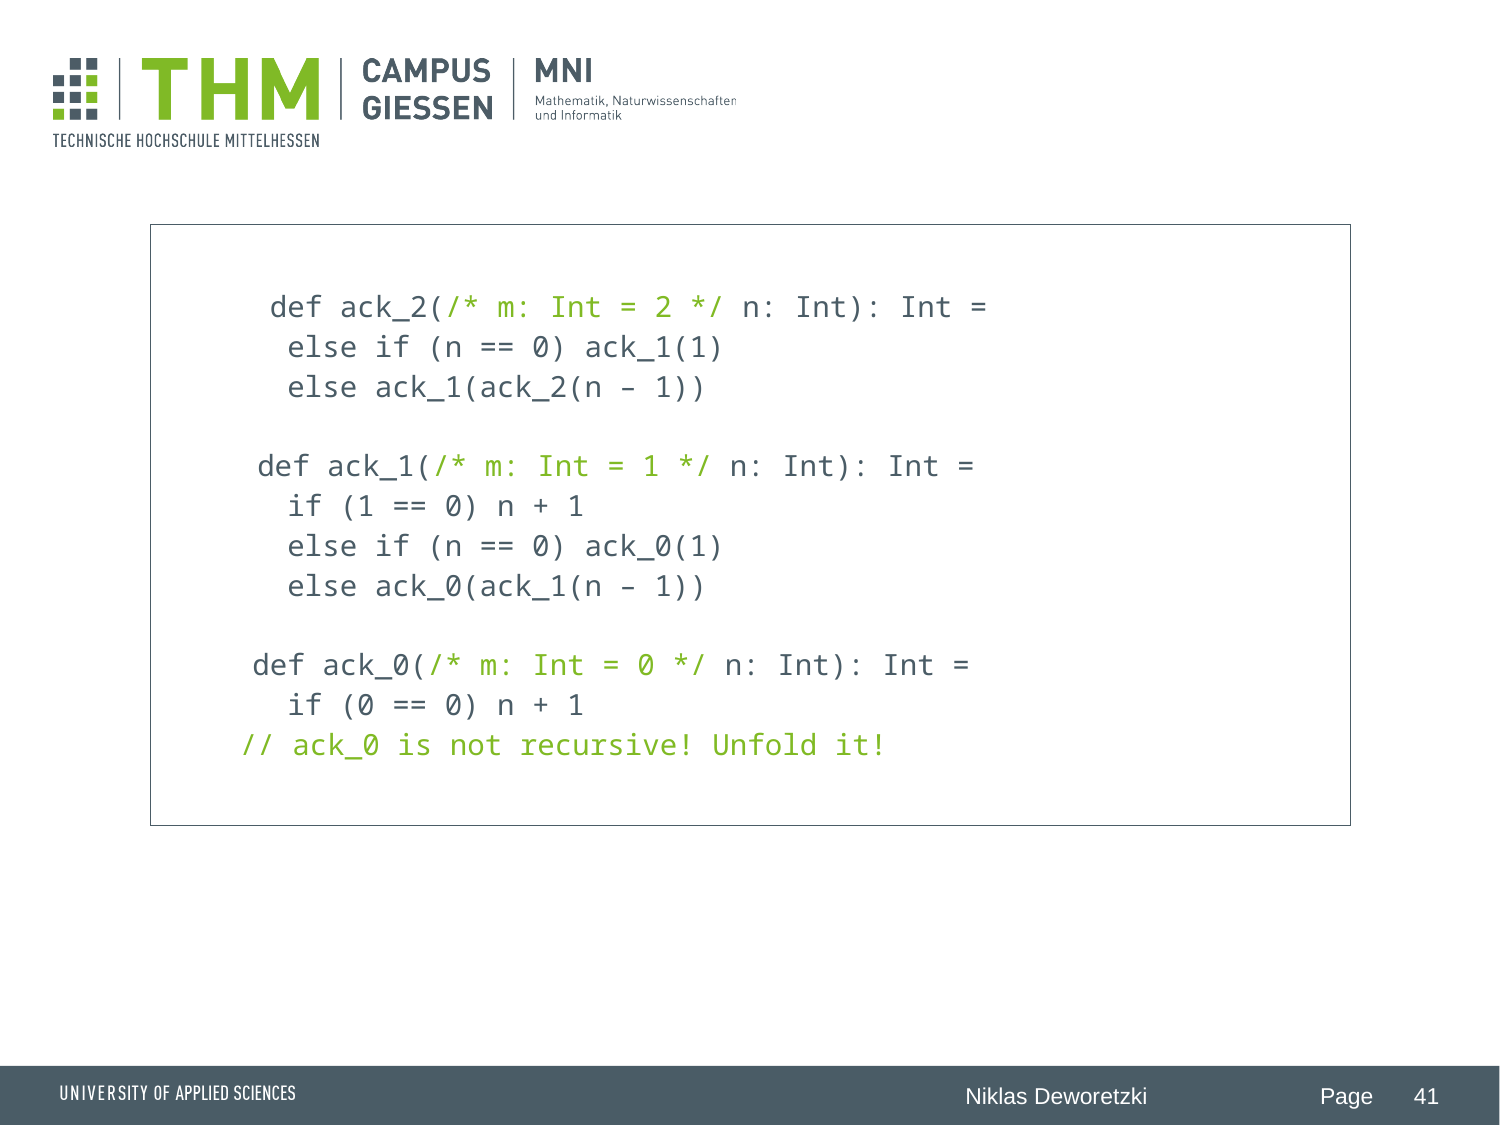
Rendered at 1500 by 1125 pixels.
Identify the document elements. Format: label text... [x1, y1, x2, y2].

picture [59, 1082, 296, 1104]
slide_number <number> [1376, 1073, 1455, 1118]
picture [53, 58, 736, 147]
text_box def ack_2(/* m: Int = 2 */ n: Int): Int = else if (n == 0) ack_1(1) else ack_1(ack_2(n – 1)) def ack_1(/* m: Int = 1 */ n: Int): Int = if (1 == 0) n + 1 else if (n == 0) ack_0(1) else ack_0(ack_1(n – 1)) def ack_0(/* m: Int = 0 */ n: Int): Int = if (0 == 0) n + 1 // ack_0 is not recursive! Unfold it! [150, 224, 1351, 826]
